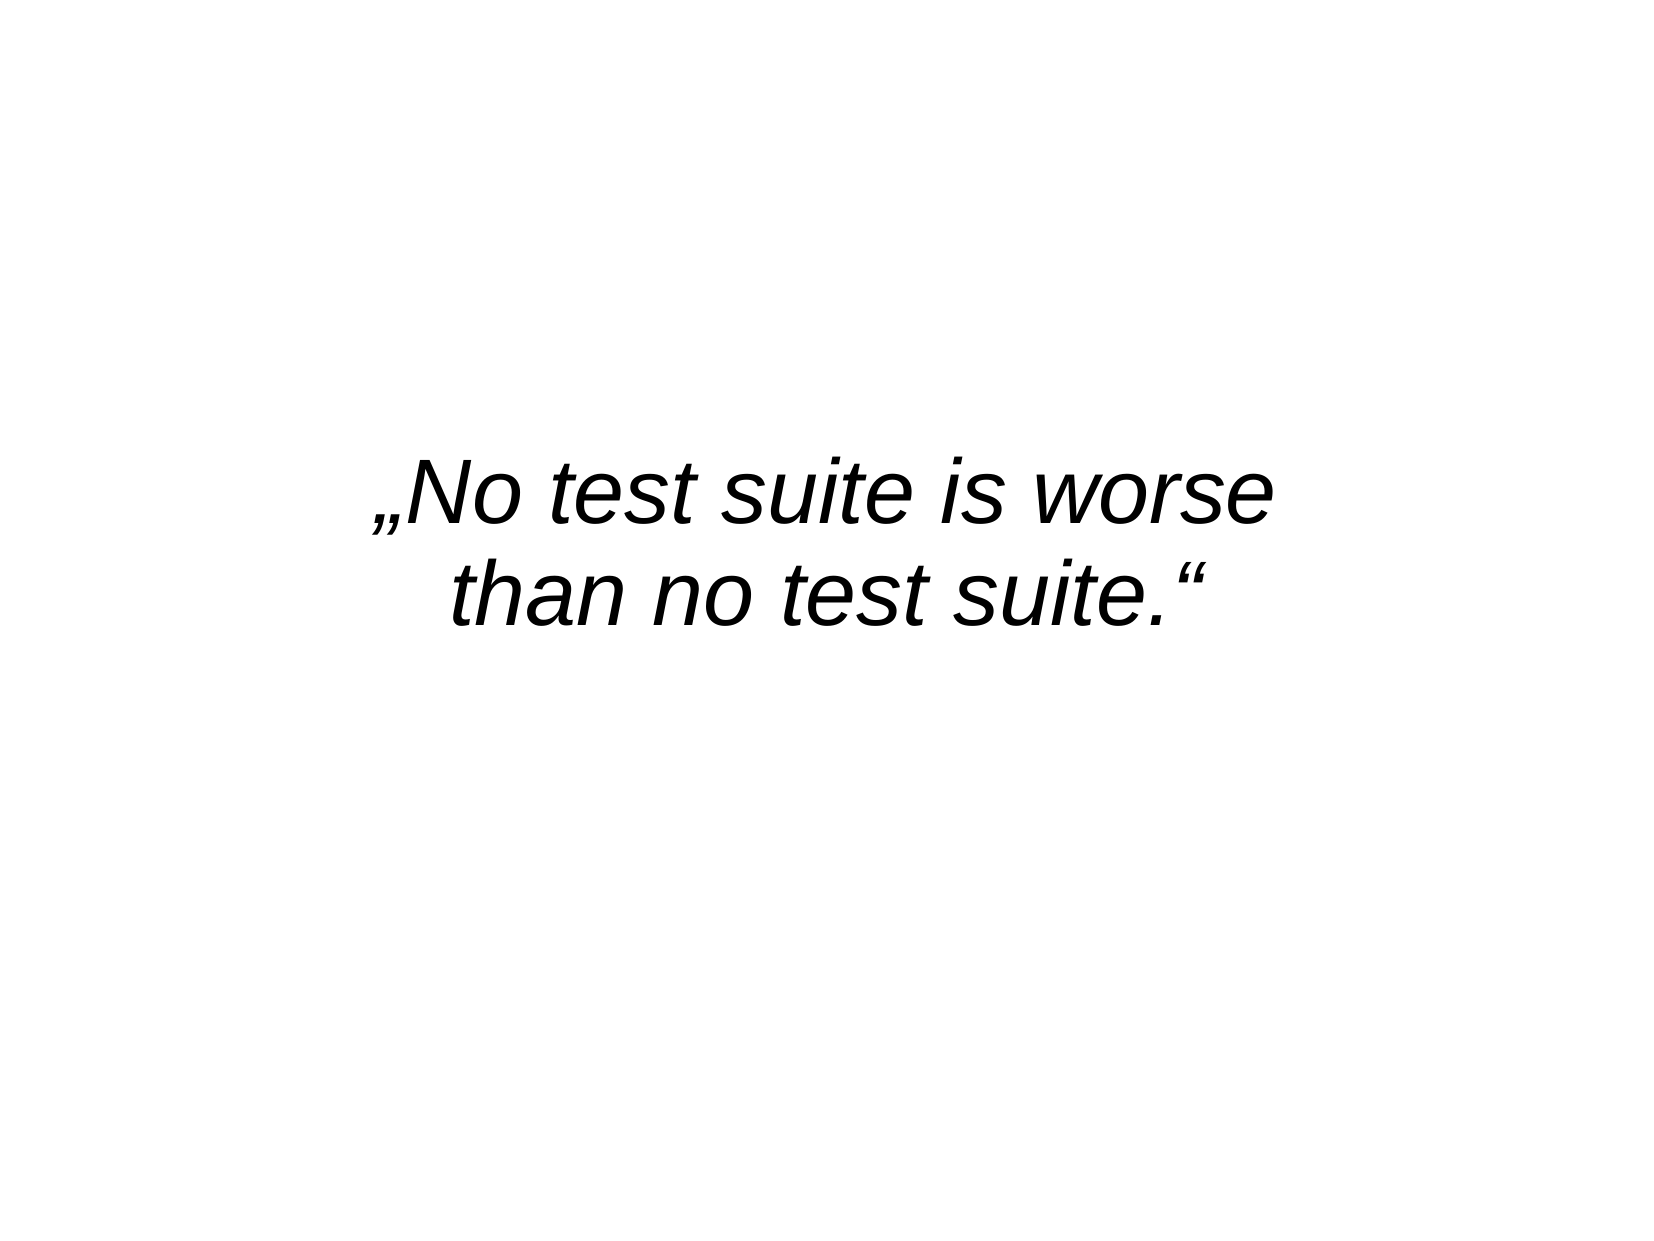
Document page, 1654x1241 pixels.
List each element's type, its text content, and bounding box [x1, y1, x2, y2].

title „No test suite is worse than no test suite.“ [82, 439, 1571, 519]
list [82, 519, 1571, 815]
